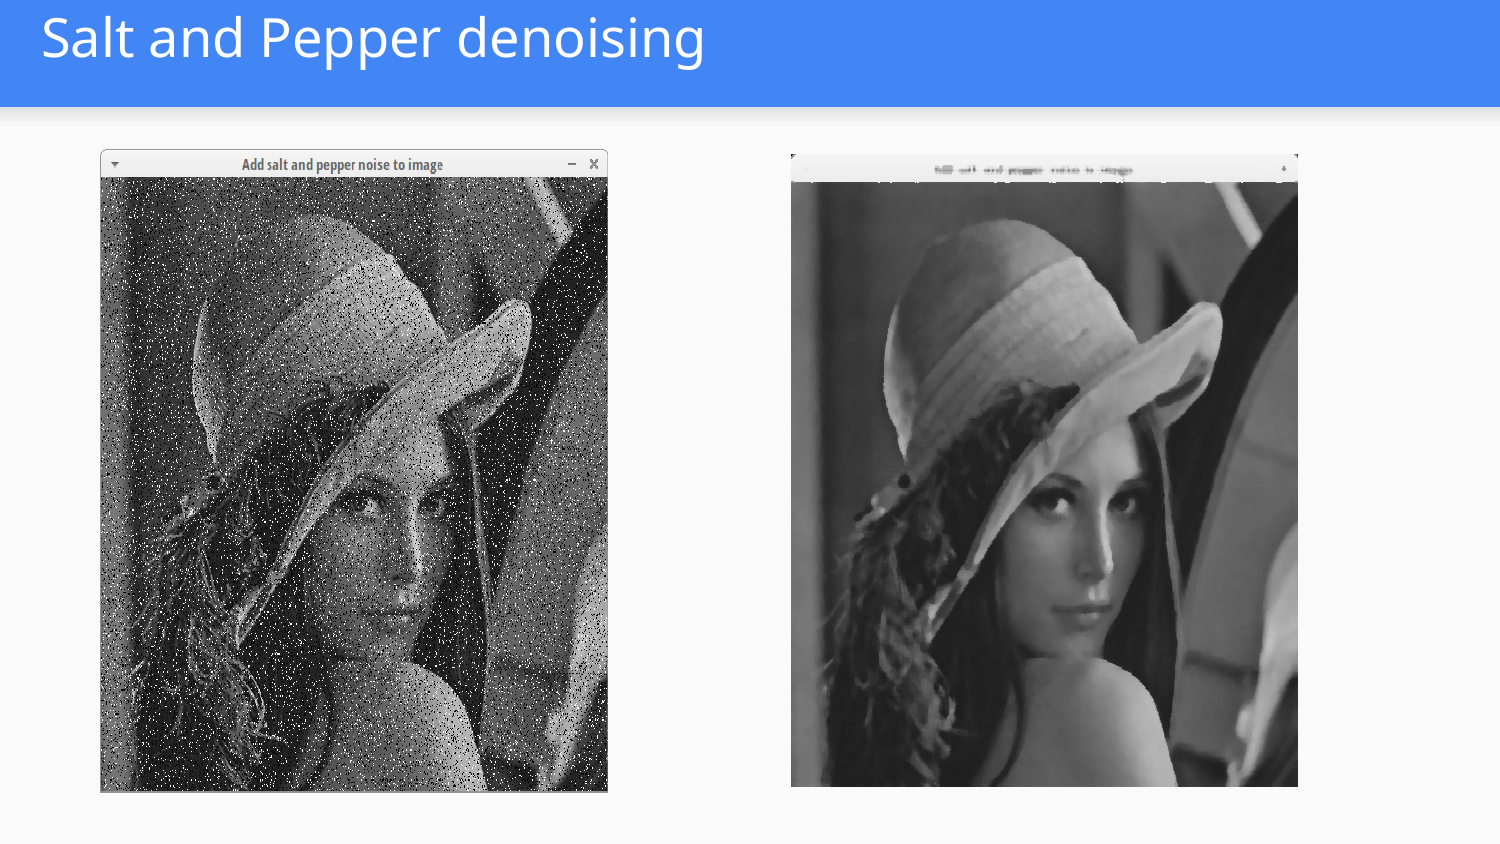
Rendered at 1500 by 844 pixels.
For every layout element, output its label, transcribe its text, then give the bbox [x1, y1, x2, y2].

picture [100, 149, 608, 793]
title Salt and Pepper denoising [26, 32, 1474, 104]
picture [791, 154, 1298, 787]
